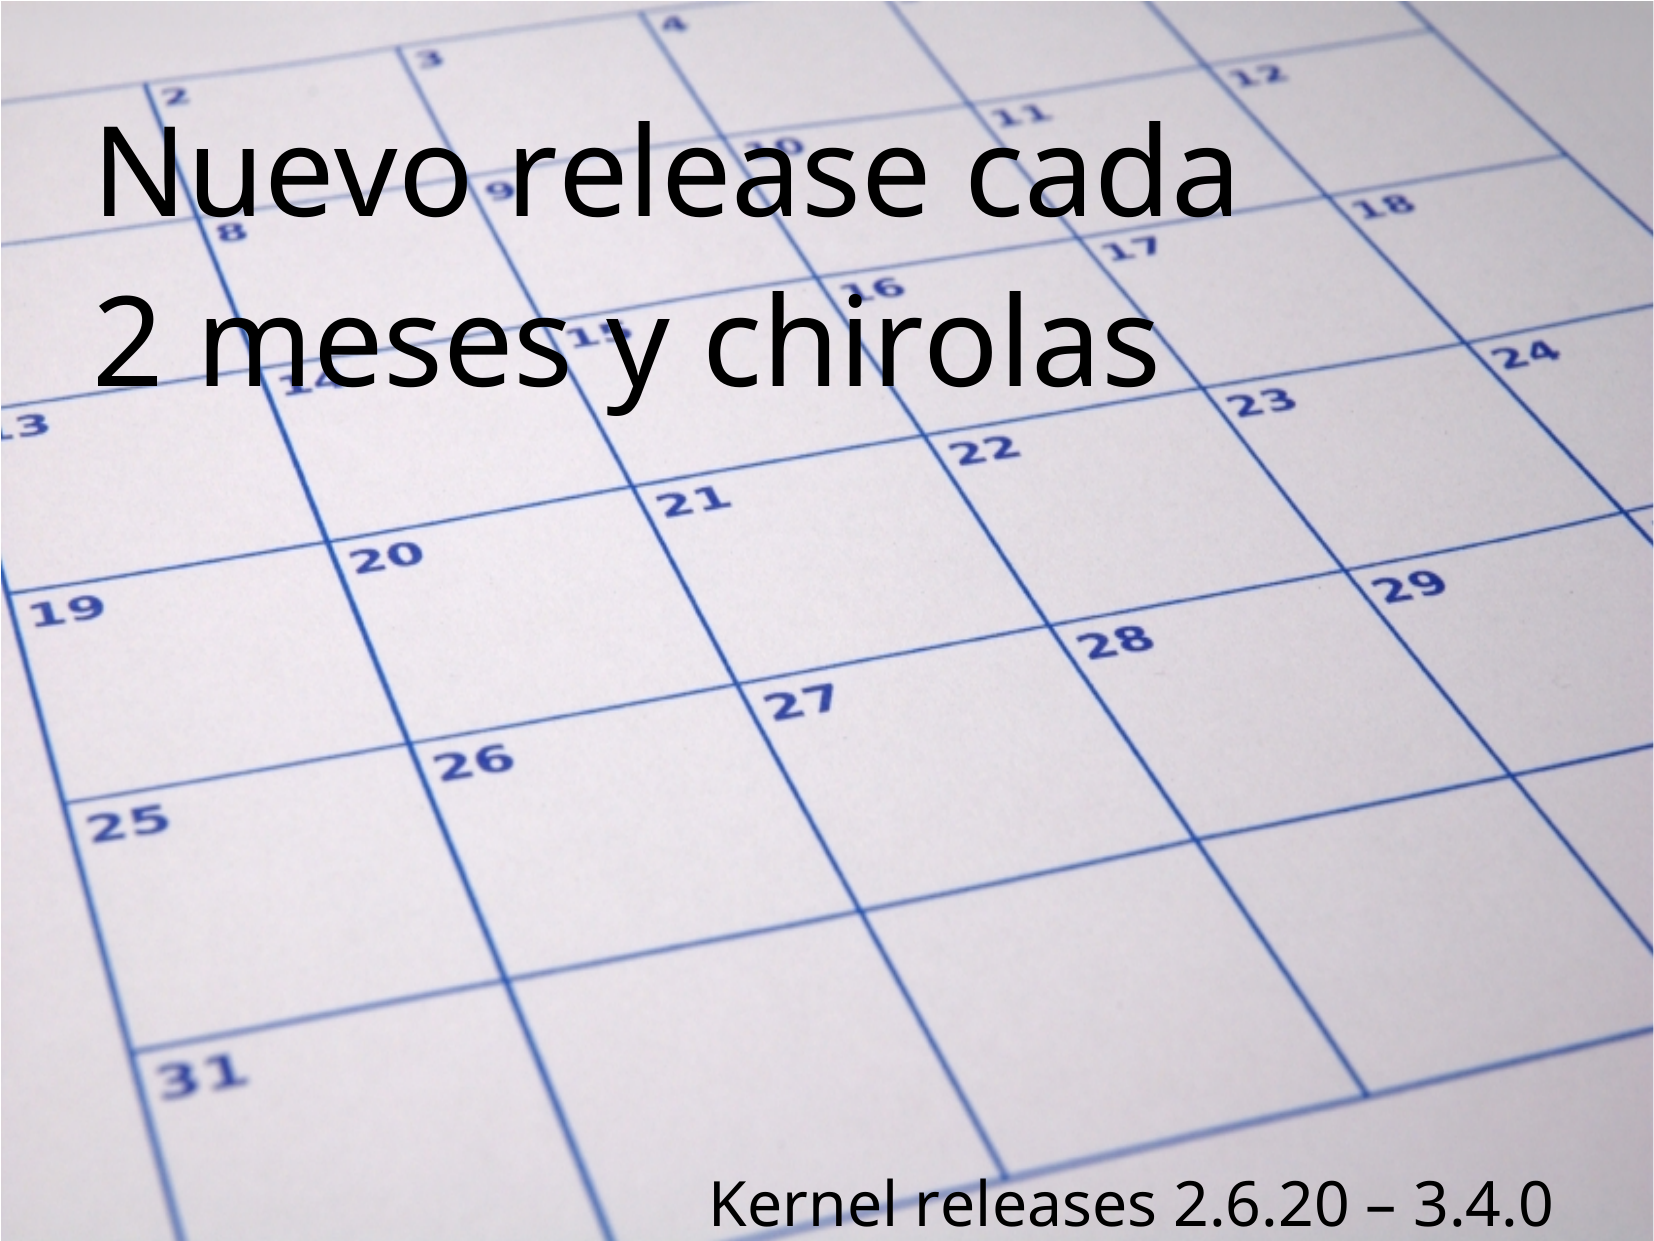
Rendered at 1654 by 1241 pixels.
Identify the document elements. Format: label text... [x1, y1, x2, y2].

text_box Nuevo release cada 2 meses y chirolas [77, 75, 1576, 381]
text_box Kernel releases 2.6.20 – 3.4.0 [694, 1152, 1654, 1241]
picture [1, 1, 1654, 1241]
